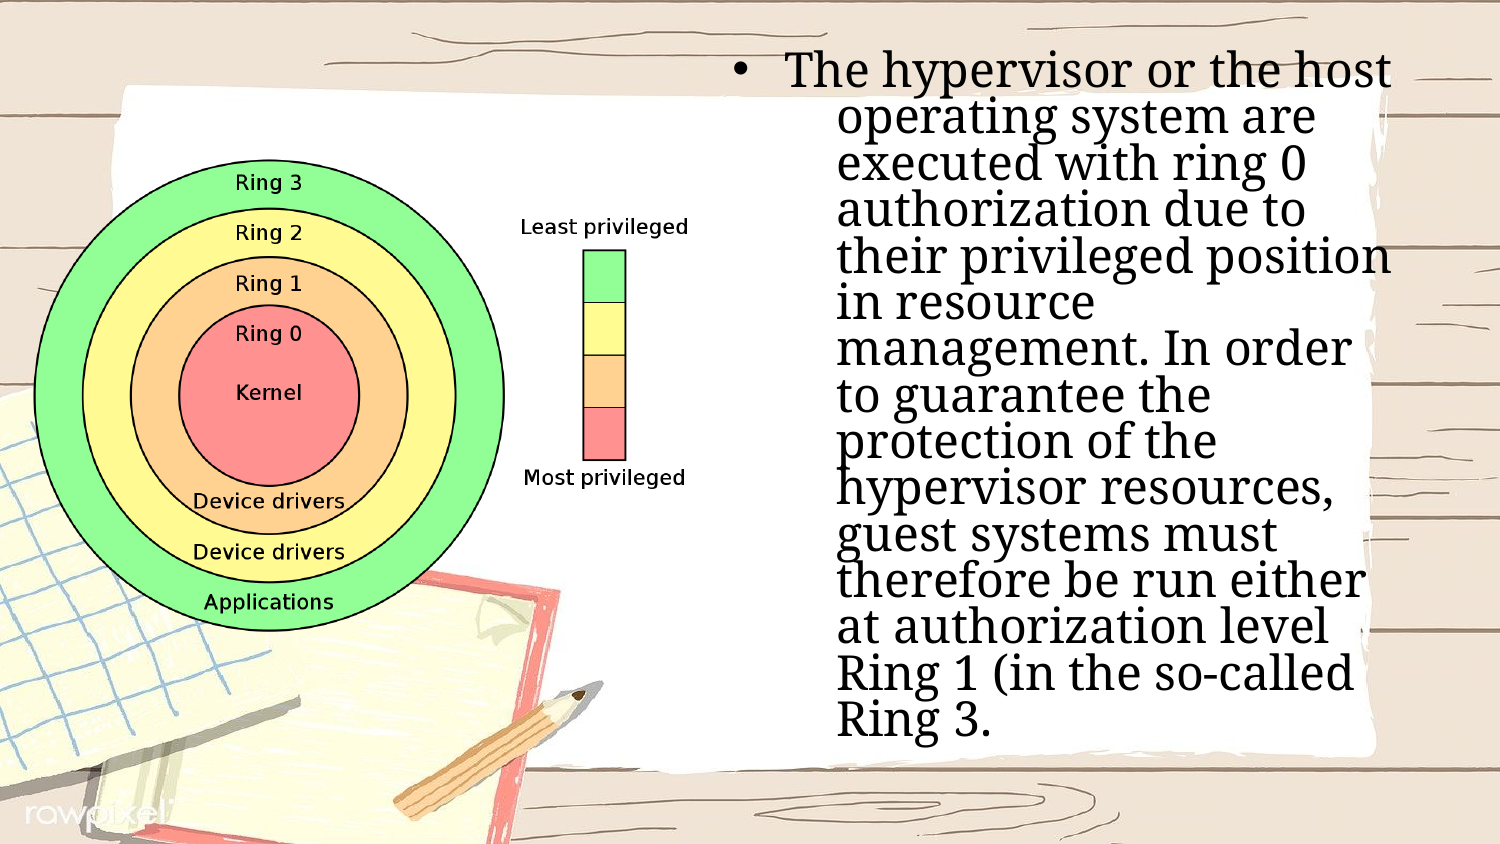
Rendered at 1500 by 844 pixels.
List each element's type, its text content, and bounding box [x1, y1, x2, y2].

list The hypervisor or the host operating system are executed with ring 0 authorization due to their privileged position in resource management. In order to guarantee the protection of the hypervisor resources, guest systems must therefore be run either at authorization level Ring 1 (in the so-called Ring 3. [717, 43, 1426, 754]
picture [28, 156, 735, 667]
